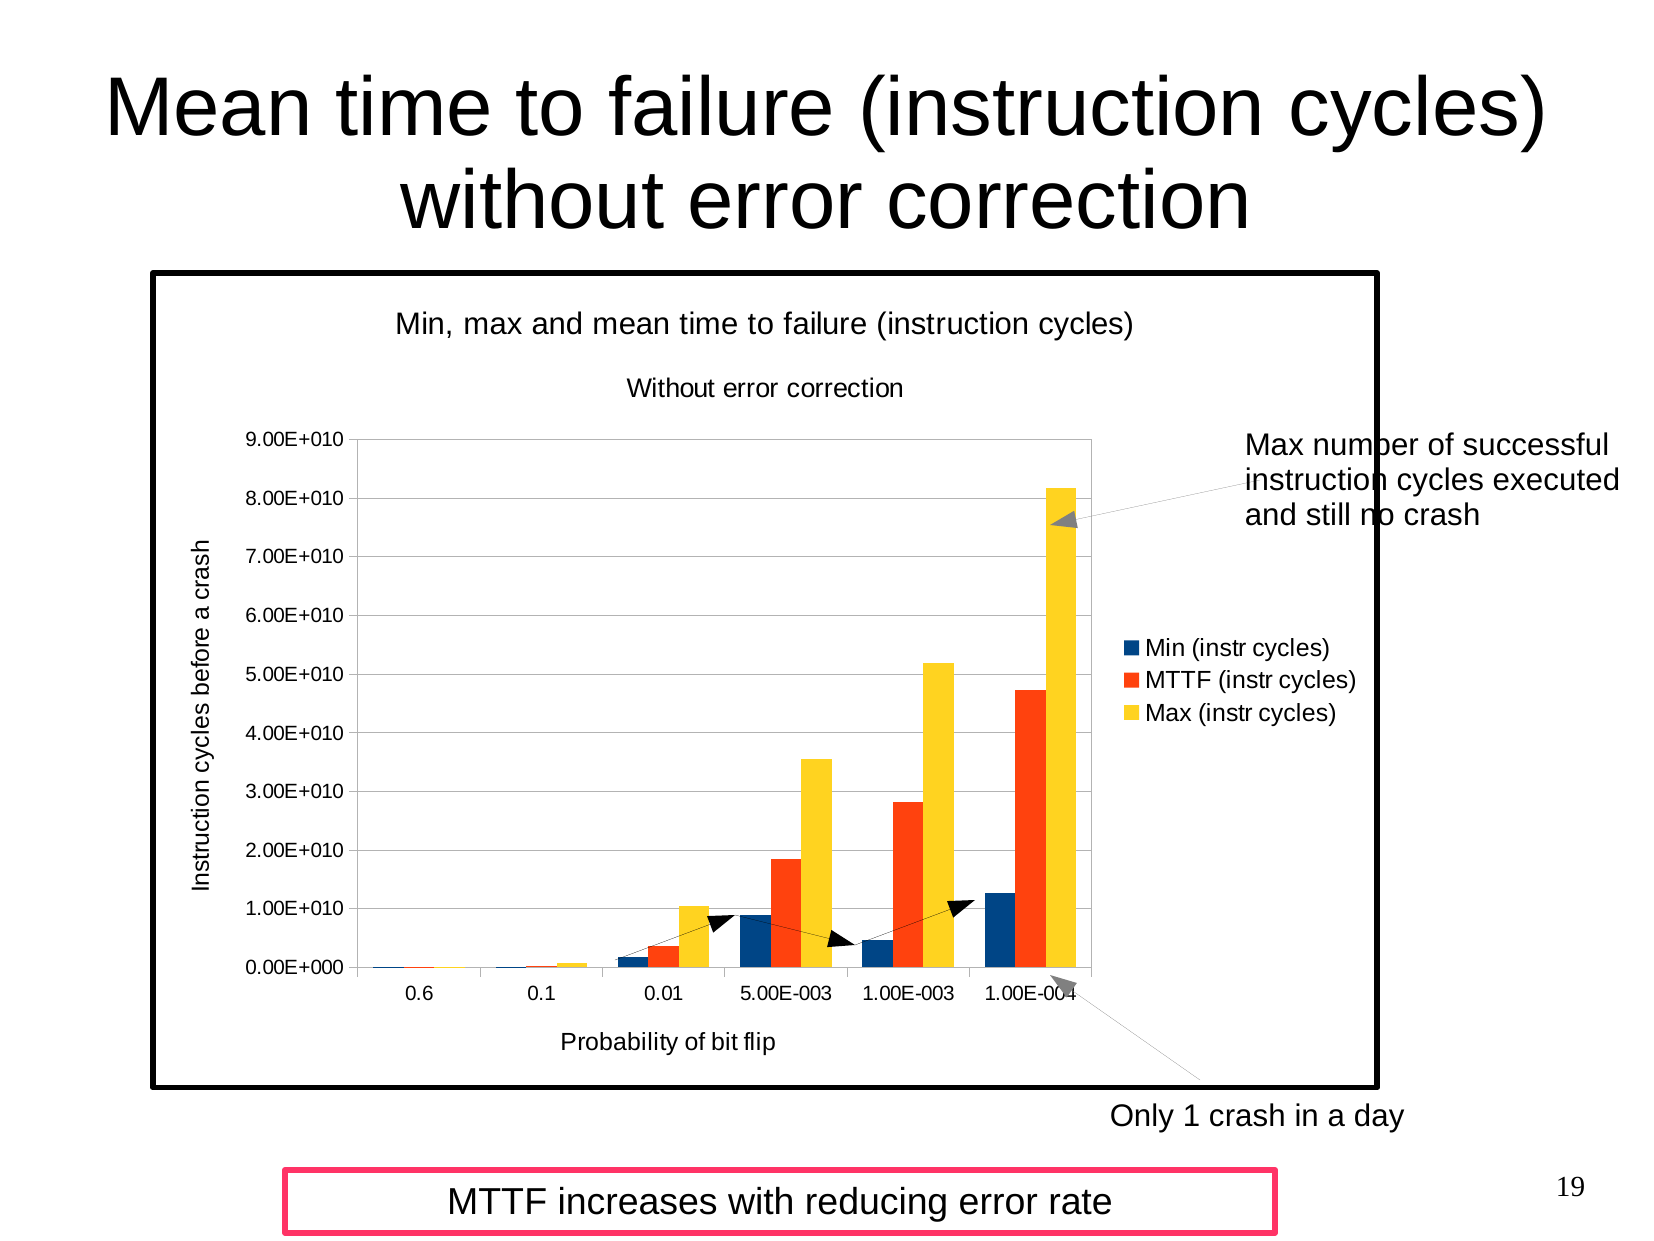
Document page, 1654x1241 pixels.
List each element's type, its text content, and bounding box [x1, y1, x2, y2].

chart [150, 270, 1381, 1091]
text_box Only 1 crash in a day [1095, 1090, 1636, 1141]
title Mean time to failure (instruction cycles) without error correction [82, 49, 1571, 257]
text_box Max number of successful instruction cycles executed and still no crash [1230, 420, 1654, 539]
text_box MTTF increases with reducing error rate [285, 1170, 1276, 1233]
